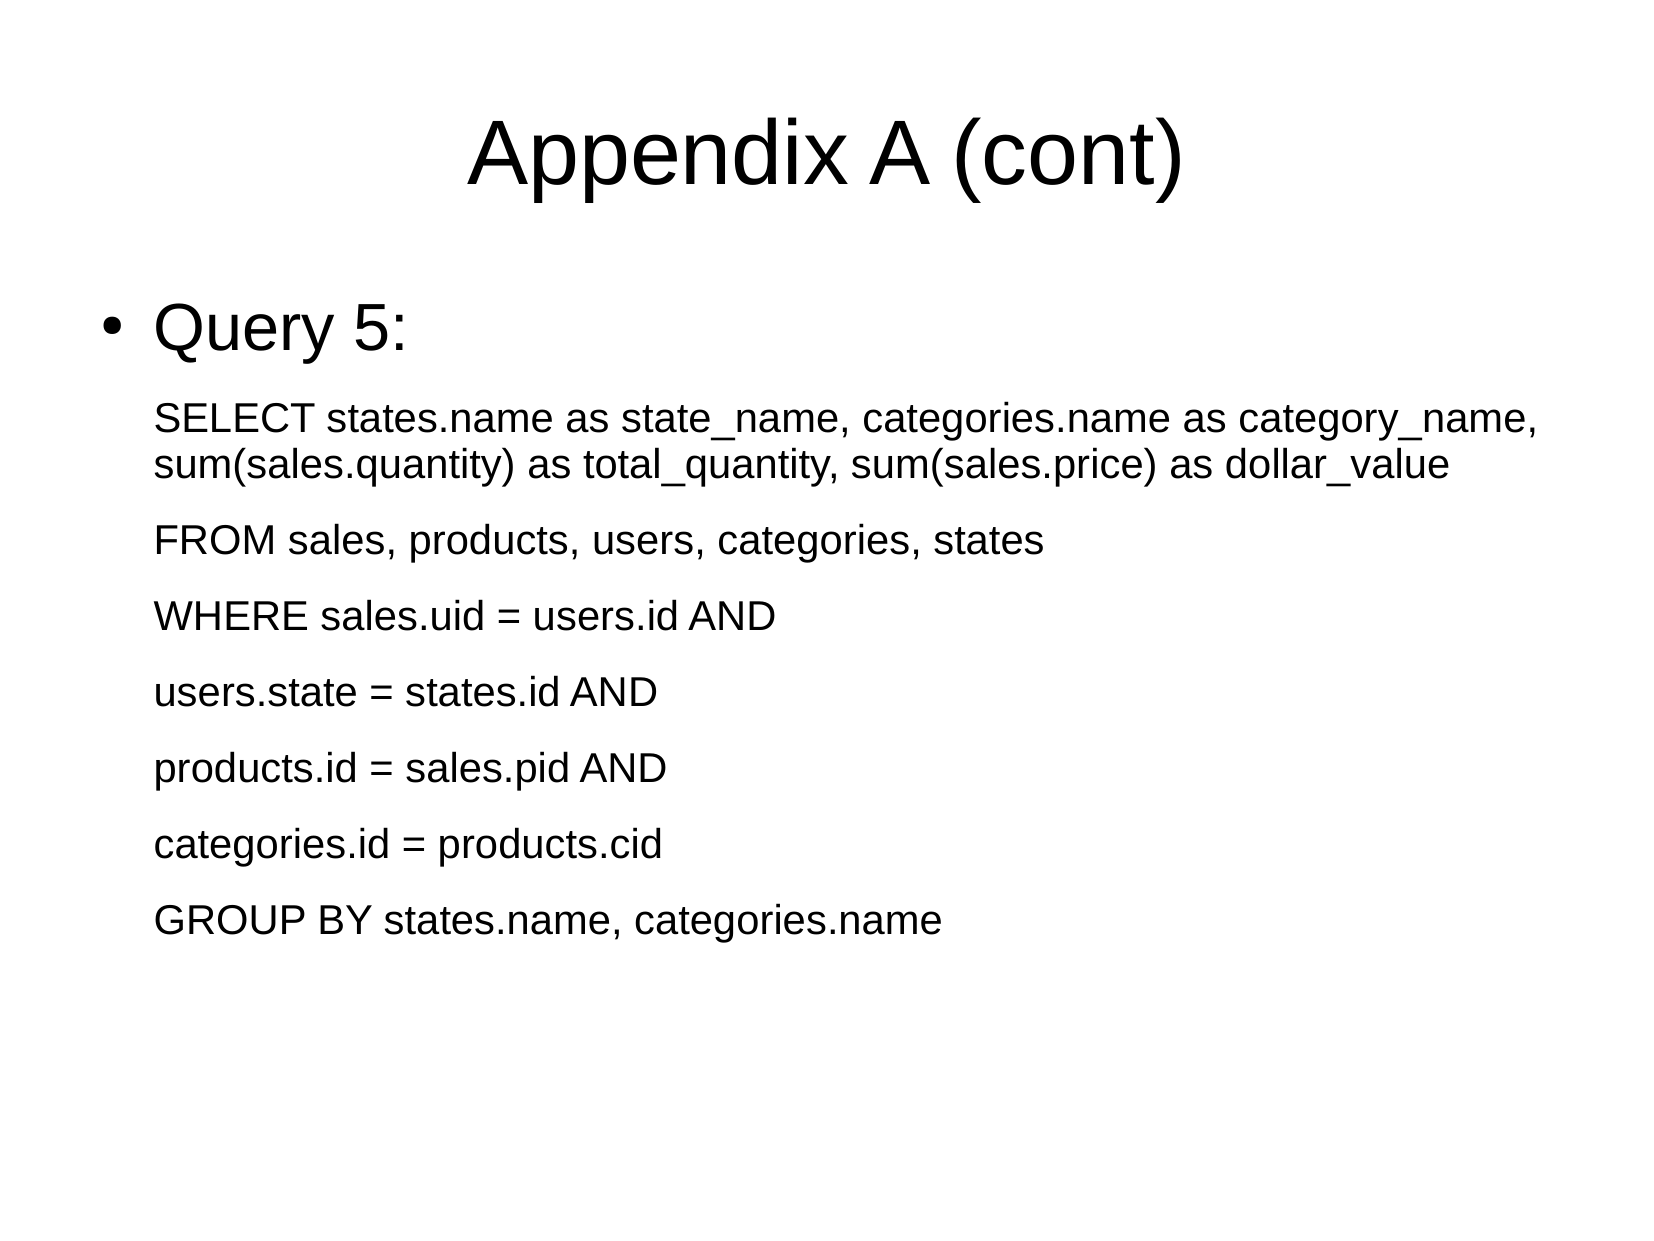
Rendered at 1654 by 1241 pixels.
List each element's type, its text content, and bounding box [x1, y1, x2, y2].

list Query 5: SELECT states.name as state_name, categories.name as category_name, sum(sales.quantity) as total_quantity, sum(sales.price) as dollar_value FROM sales, products, users, categories, states WHERE sales.uid = users.id AND users.state = states.id AND products.id = sales.pid AND categories.id = products.cid GROUP BY states.name, categories.name [82, 290, 1571, 1010]
title Appendix A (cont) [82, 49, 1571, 257]
